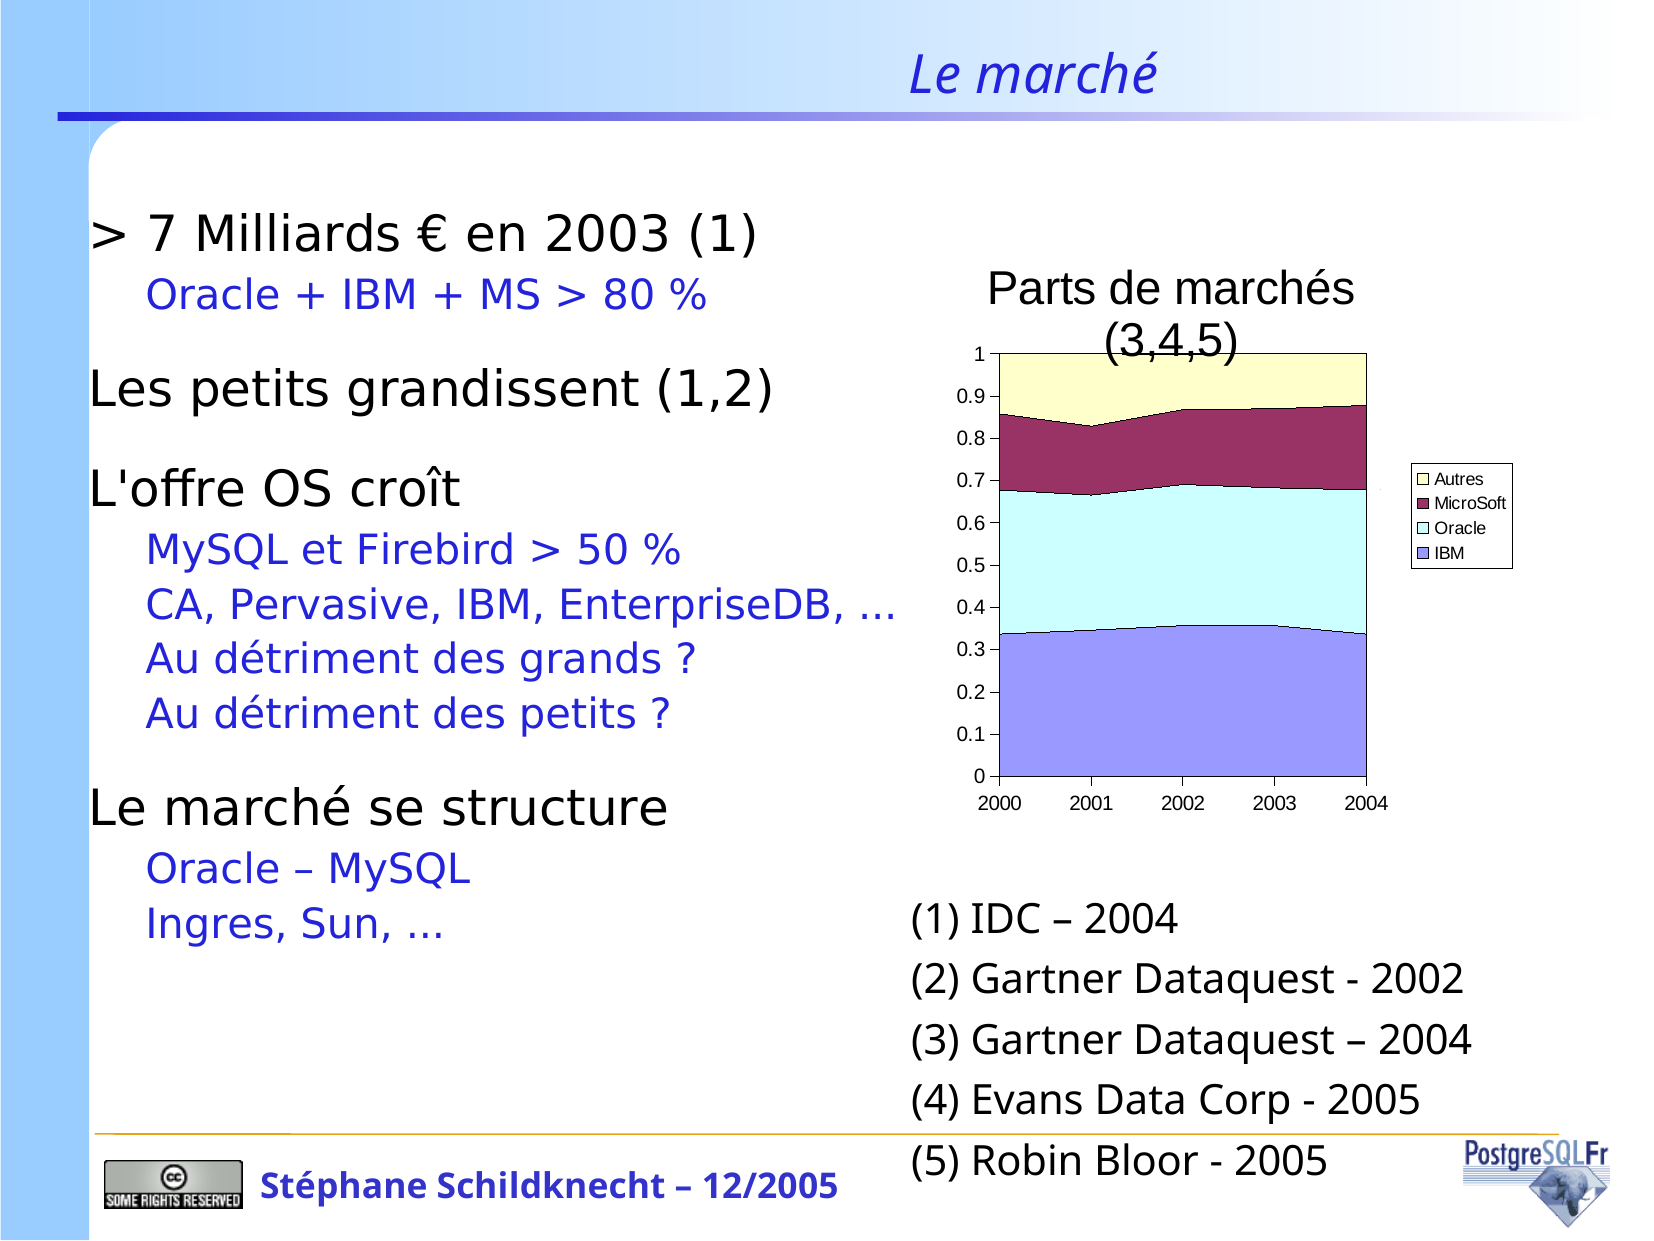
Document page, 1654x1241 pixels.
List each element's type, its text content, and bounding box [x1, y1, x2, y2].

text_box (1) IDC – 2004 (2) Gartner Dataquest - 2002 (3) Gartner Dataquest – 2004 (4) Evans Data Corp - 2005 (5) Robin Bloor - 2005 [904, 885, 1541, 1133]
list > 7 Milliards € en 2003 (1) Oracle + IBM + MS > 80 % Les petits grandissent (1,2) L'offre OS croît MySQL et Firebird > 50 % CA, Pervasive, IBM, EnterpriseDB, ... Au détriment des grands ? Au détriment des petits ? Le marché se structure Oracle – MySQL Ingres, Sun, ... [88, 175, 1547, 961]
title Le marché [472, 0, 1595, 148]
picture [1462, 1139, 1610, 1228]
picture [104, 1160, 243, 1209]
